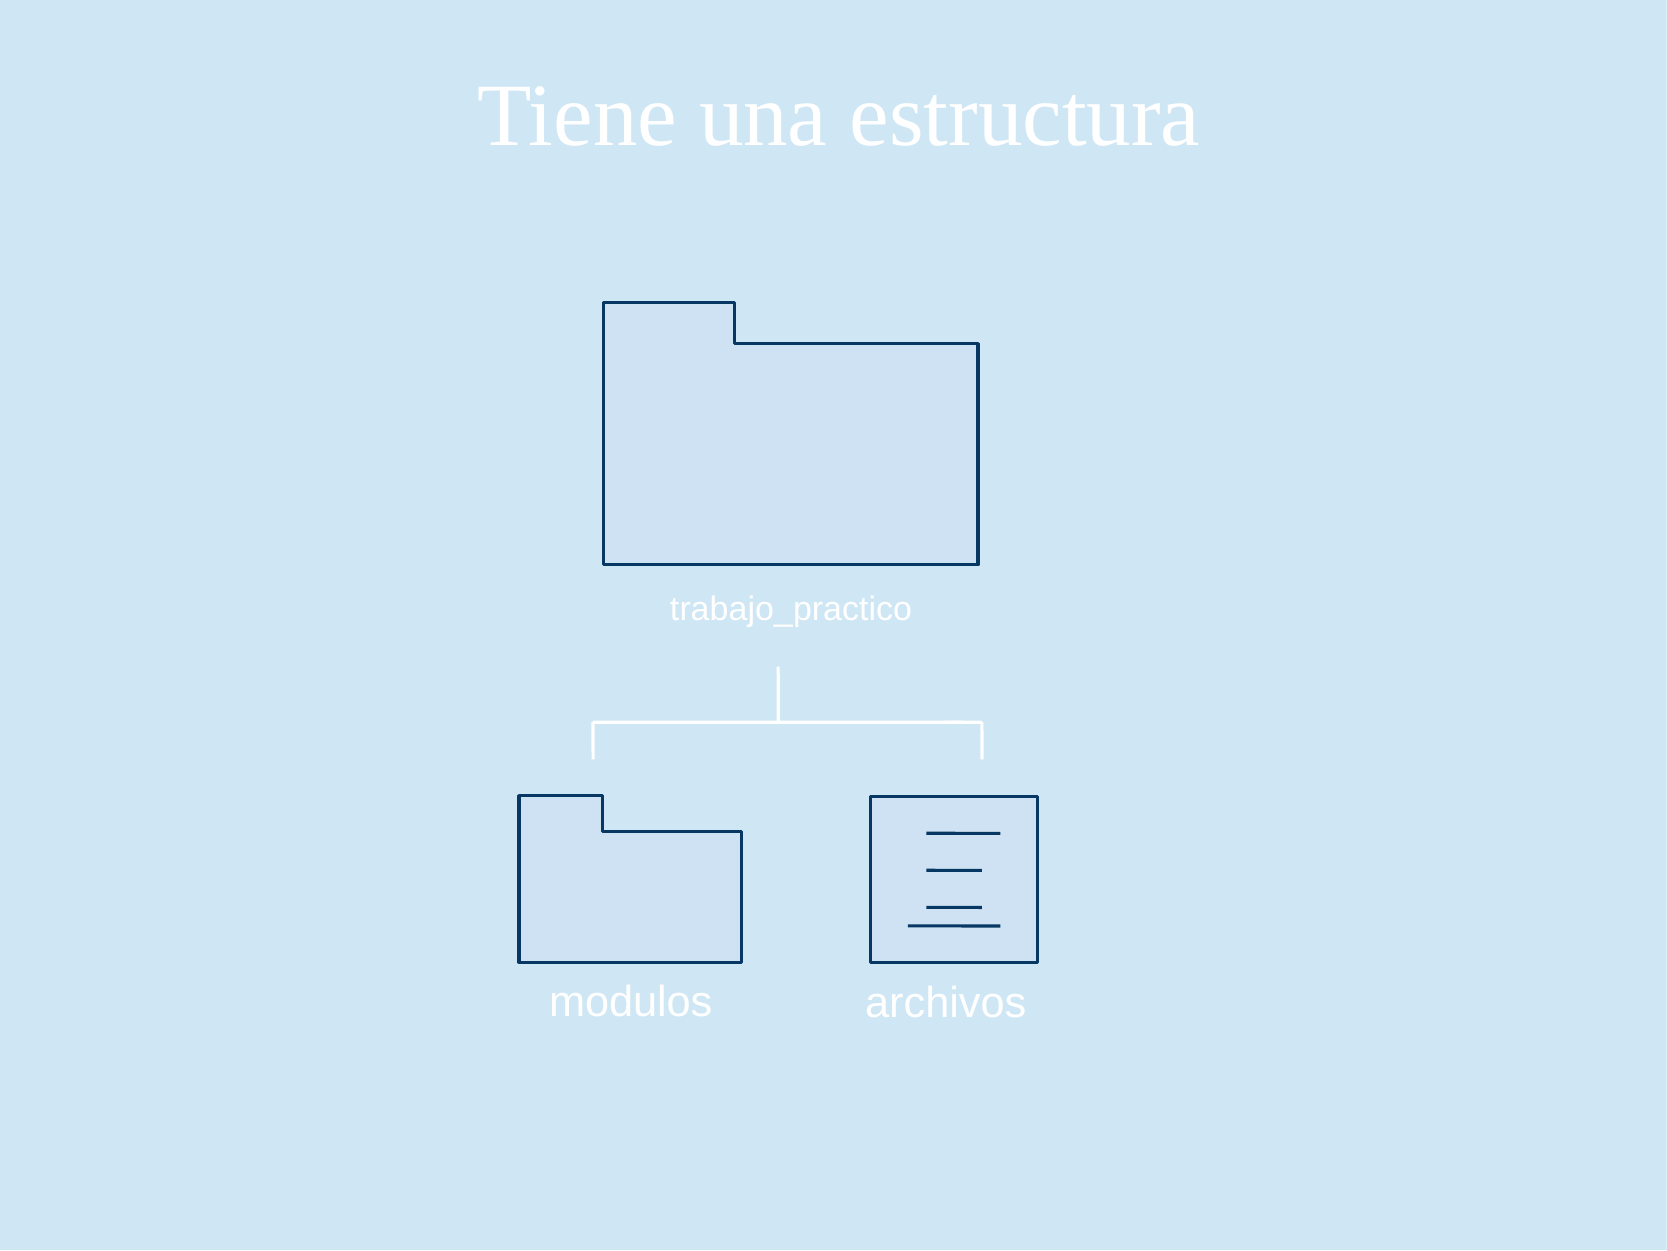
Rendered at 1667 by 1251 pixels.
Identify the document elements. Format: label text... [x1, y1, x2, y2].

text_box [519, 795, 742, 943]
text_box modulos [464, 943, 798, 1055]
text_box trabajo_practico [588, 563, 994, 651]
title Tiene una estructura [50, 50, 1630, 213]
text_box archivos [779, 944, 1113, 1056]
text_box [603, 302, 978, 563]
text_box [870, 796, 1038, 944]
